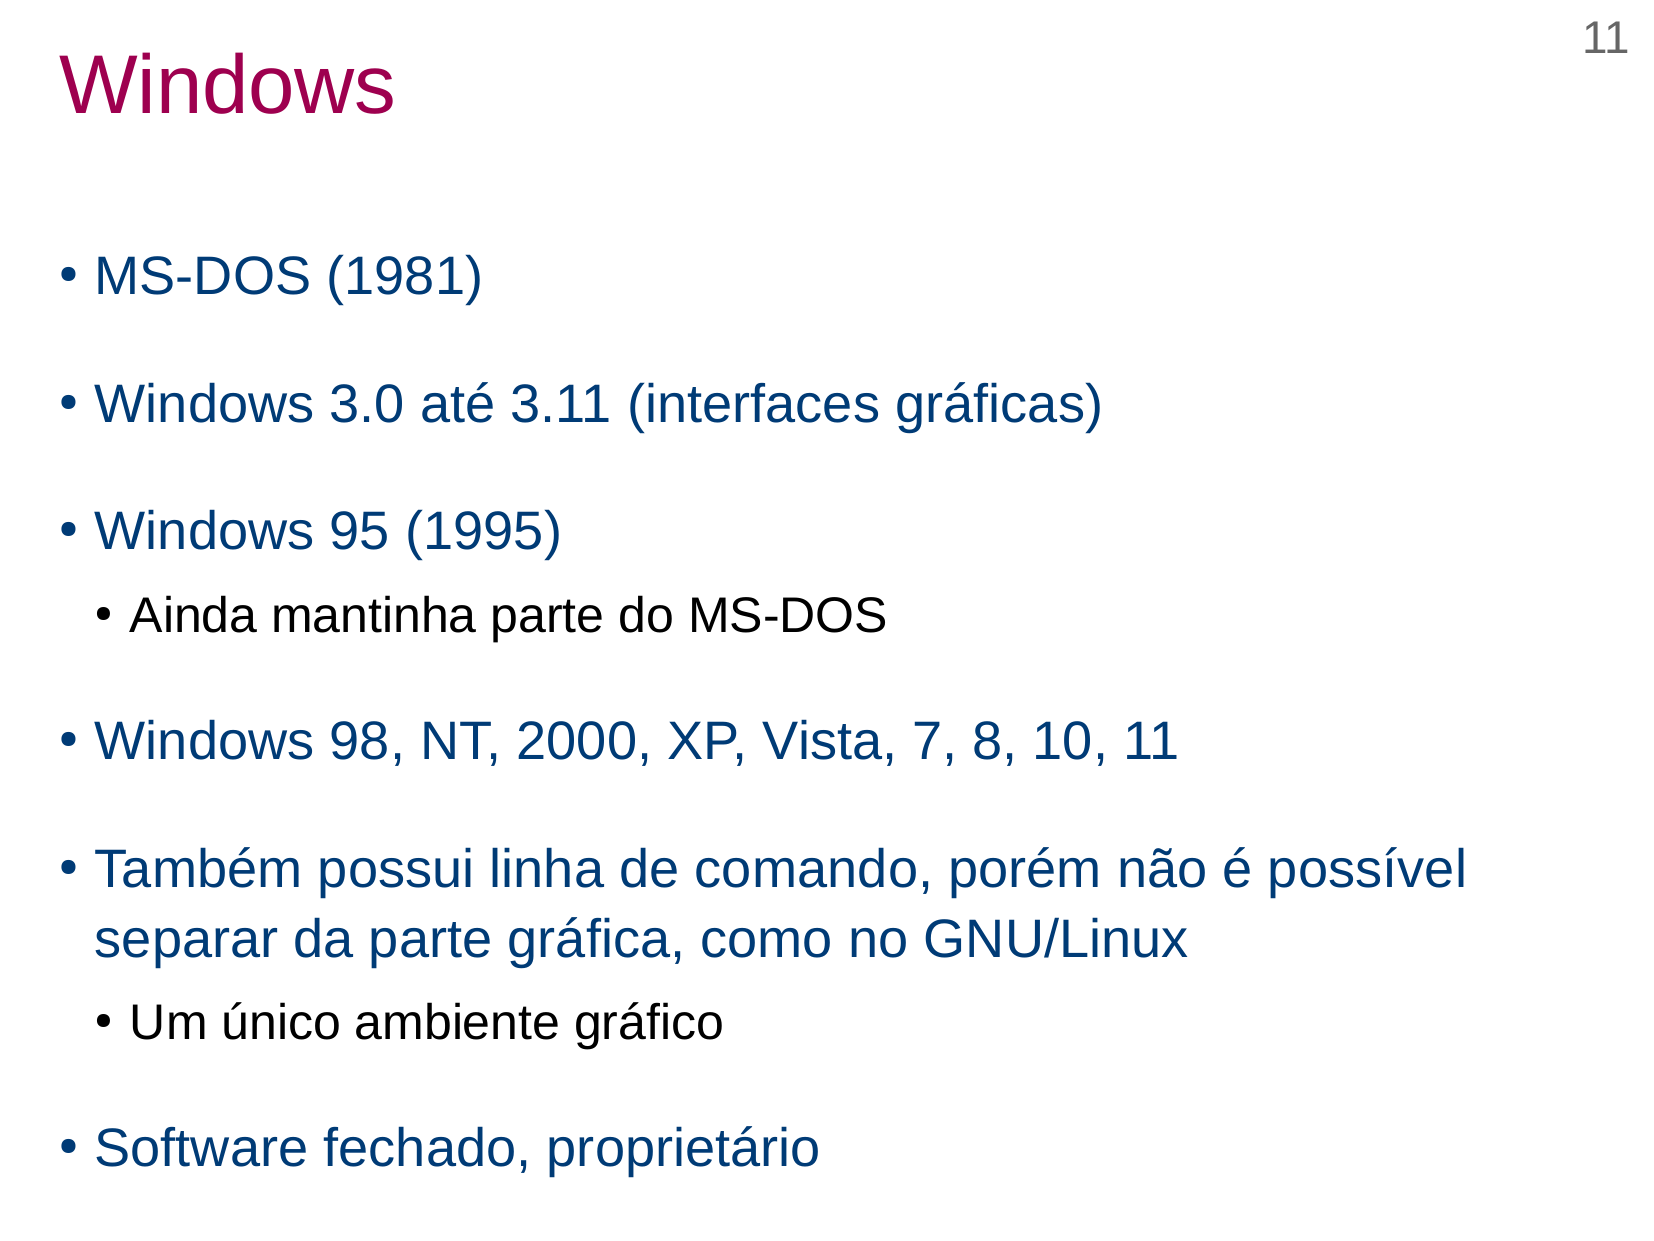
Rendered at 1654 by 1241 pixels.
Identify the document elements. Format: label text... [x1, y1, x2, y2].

list MS-DOS (1981) Windows 3.0 até 3.11 (interfaces gráficas) Windows 95 (1995) Ainda mantinha parte do MS-DOS Windows 98, NT, 2000, XP, Vista, 7, 8, 10, 11 Também possui linha de comando, porém não é possível separar da parte gráfica, como no GNU/Linux Um único ambiente gráfico Software fechado, proprietário [59, 236, 1595, 1211]
title Windows [59, 29, 1595, 148]
